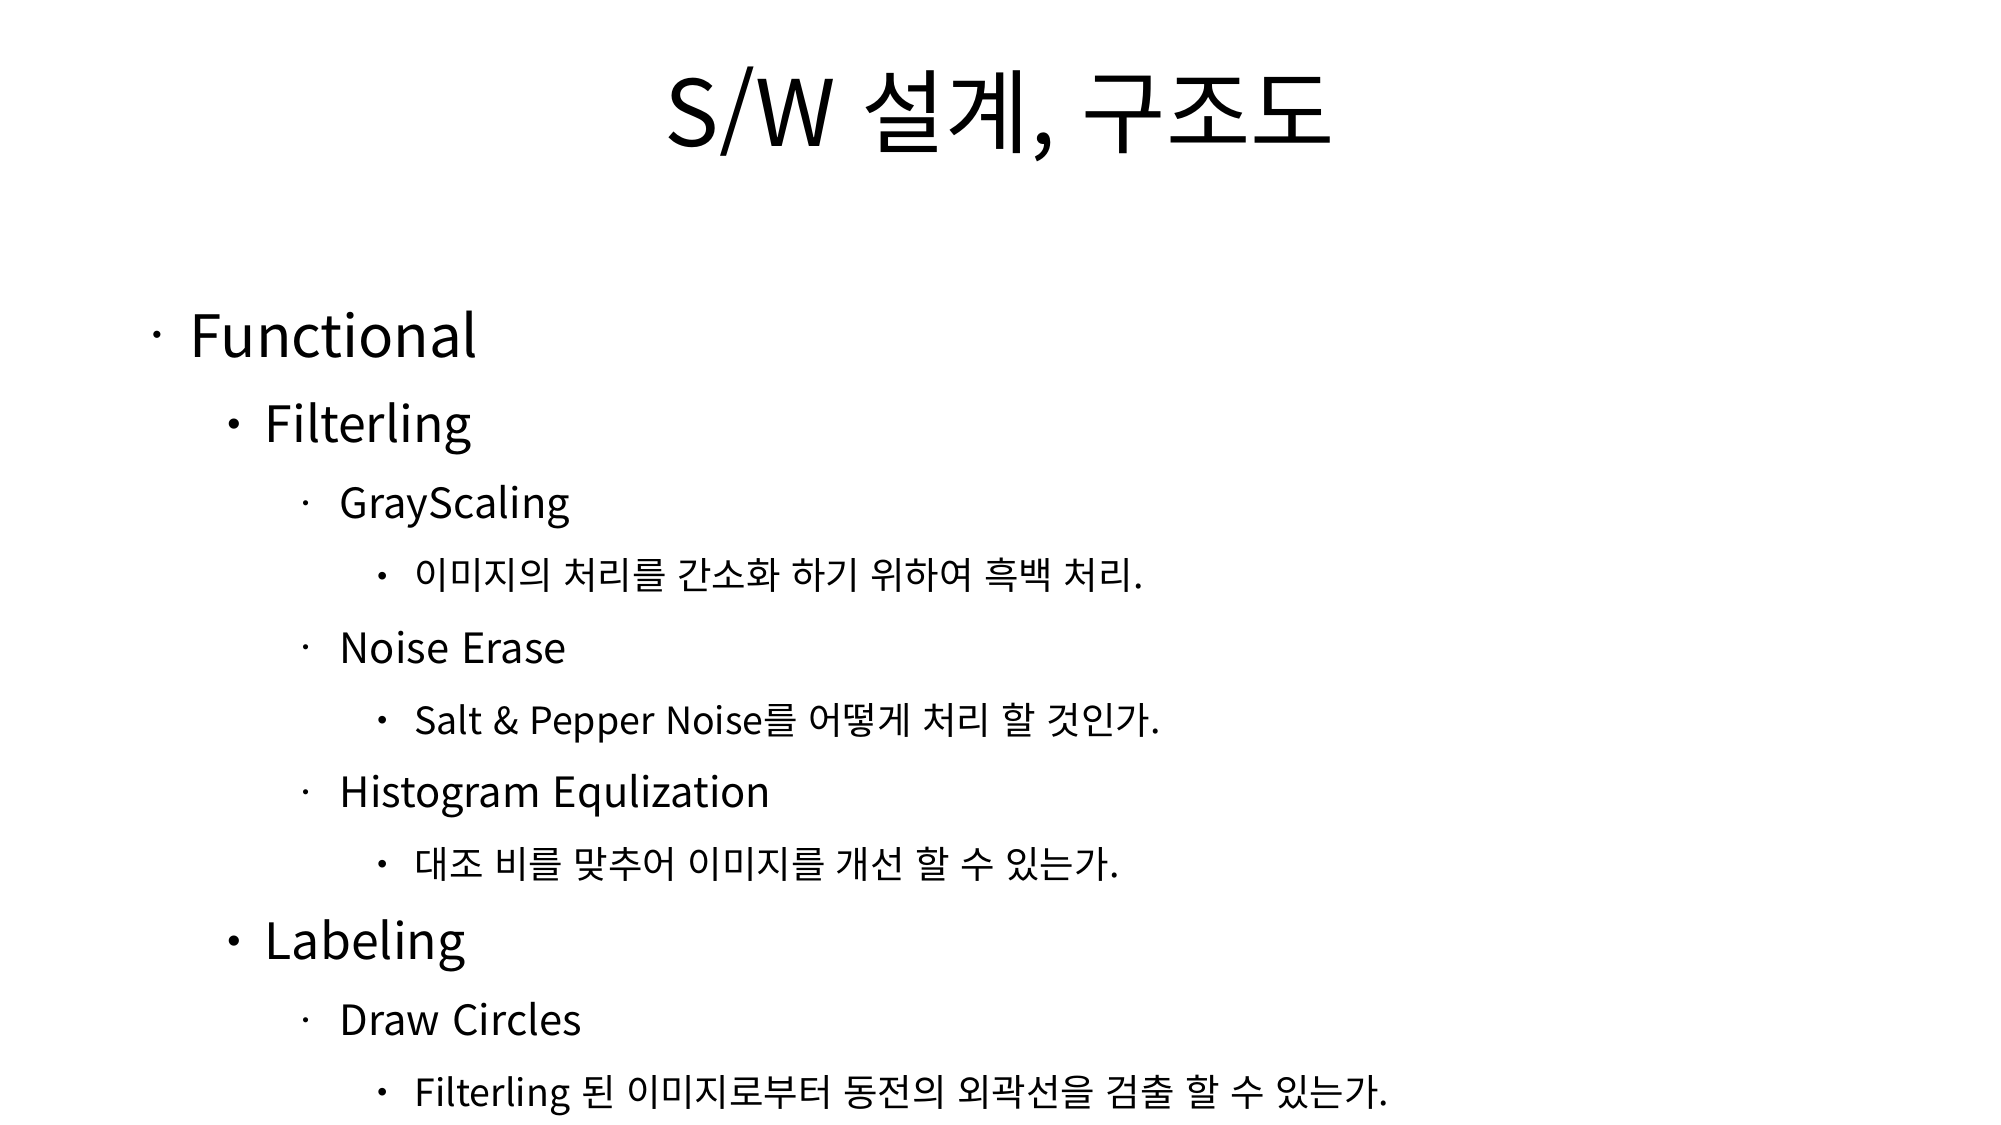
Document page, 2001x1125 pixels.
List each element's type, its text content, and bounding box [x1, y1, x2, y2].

title S/W 설계, 구조도 [137, 59, 1863, 278]
list Functional Filterling GrayScaling 이미지의 처리를 간소화 하기 위하여 흑백 처리. Noise Erase Salt & Pepper Noise를 어떻게 처리 할 것인가. Histogram Equlization 대조 비를 맞추어 이미지를 개선 할 수 있는가. Labeling Draw Circles Filterling 된 이미지로부터 동전의 외곽선을 검출 할 수 있는가. [137, 299, 1863, 1014]
